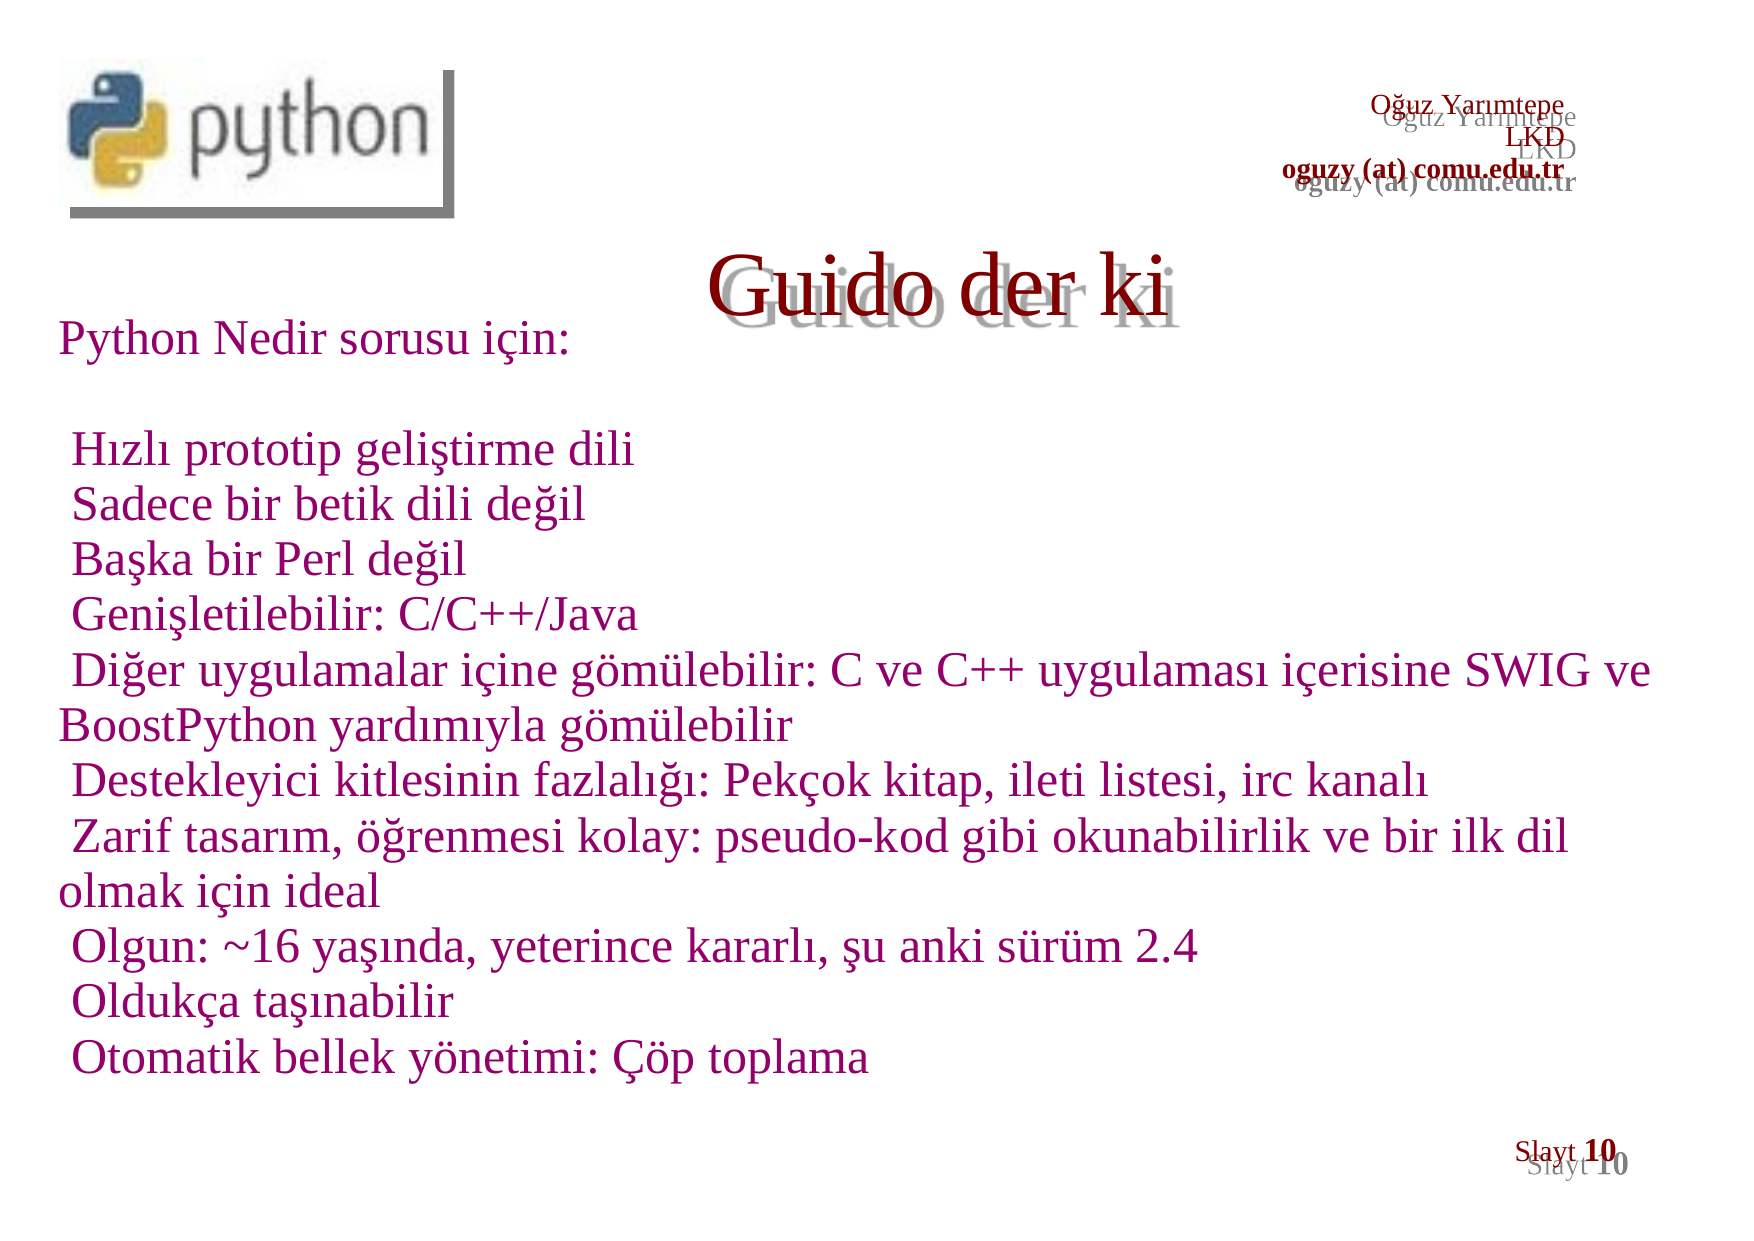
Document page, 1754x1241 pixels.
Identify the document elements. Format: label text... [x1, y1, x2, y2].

title Guido der ki [194, 214, 1684, 273]
subtitle Python Nedir sorusu için: Hızlı prototip geliştirme dili Sadece bir betik dili değil Başka bir Perl değil Genişletilebilir: C/C++/Java Diğer uygulamalar içine gömülebilir: C ve C++ uygulaması içerisine SWIG ve BoostPython yardımıyla gömülebilir Destekleyici kitlesinin fazlalığı: Pekçok kitap, ileti listesi, irc kanalı Zarif tasarım, öğrenmesi kolay: pseudo-kod gibi okunabilirlik ve bir ilk dil olmak için ideal Olgun: ~16 yaşında, yeterince kararlı, şu anki sürüm 2.4 Oldukça taşınabilir Otomatik bellek yönetimi: Çöp toplama [59, 273, 1695, 1121]
picture [59, 58, 443, 207]
